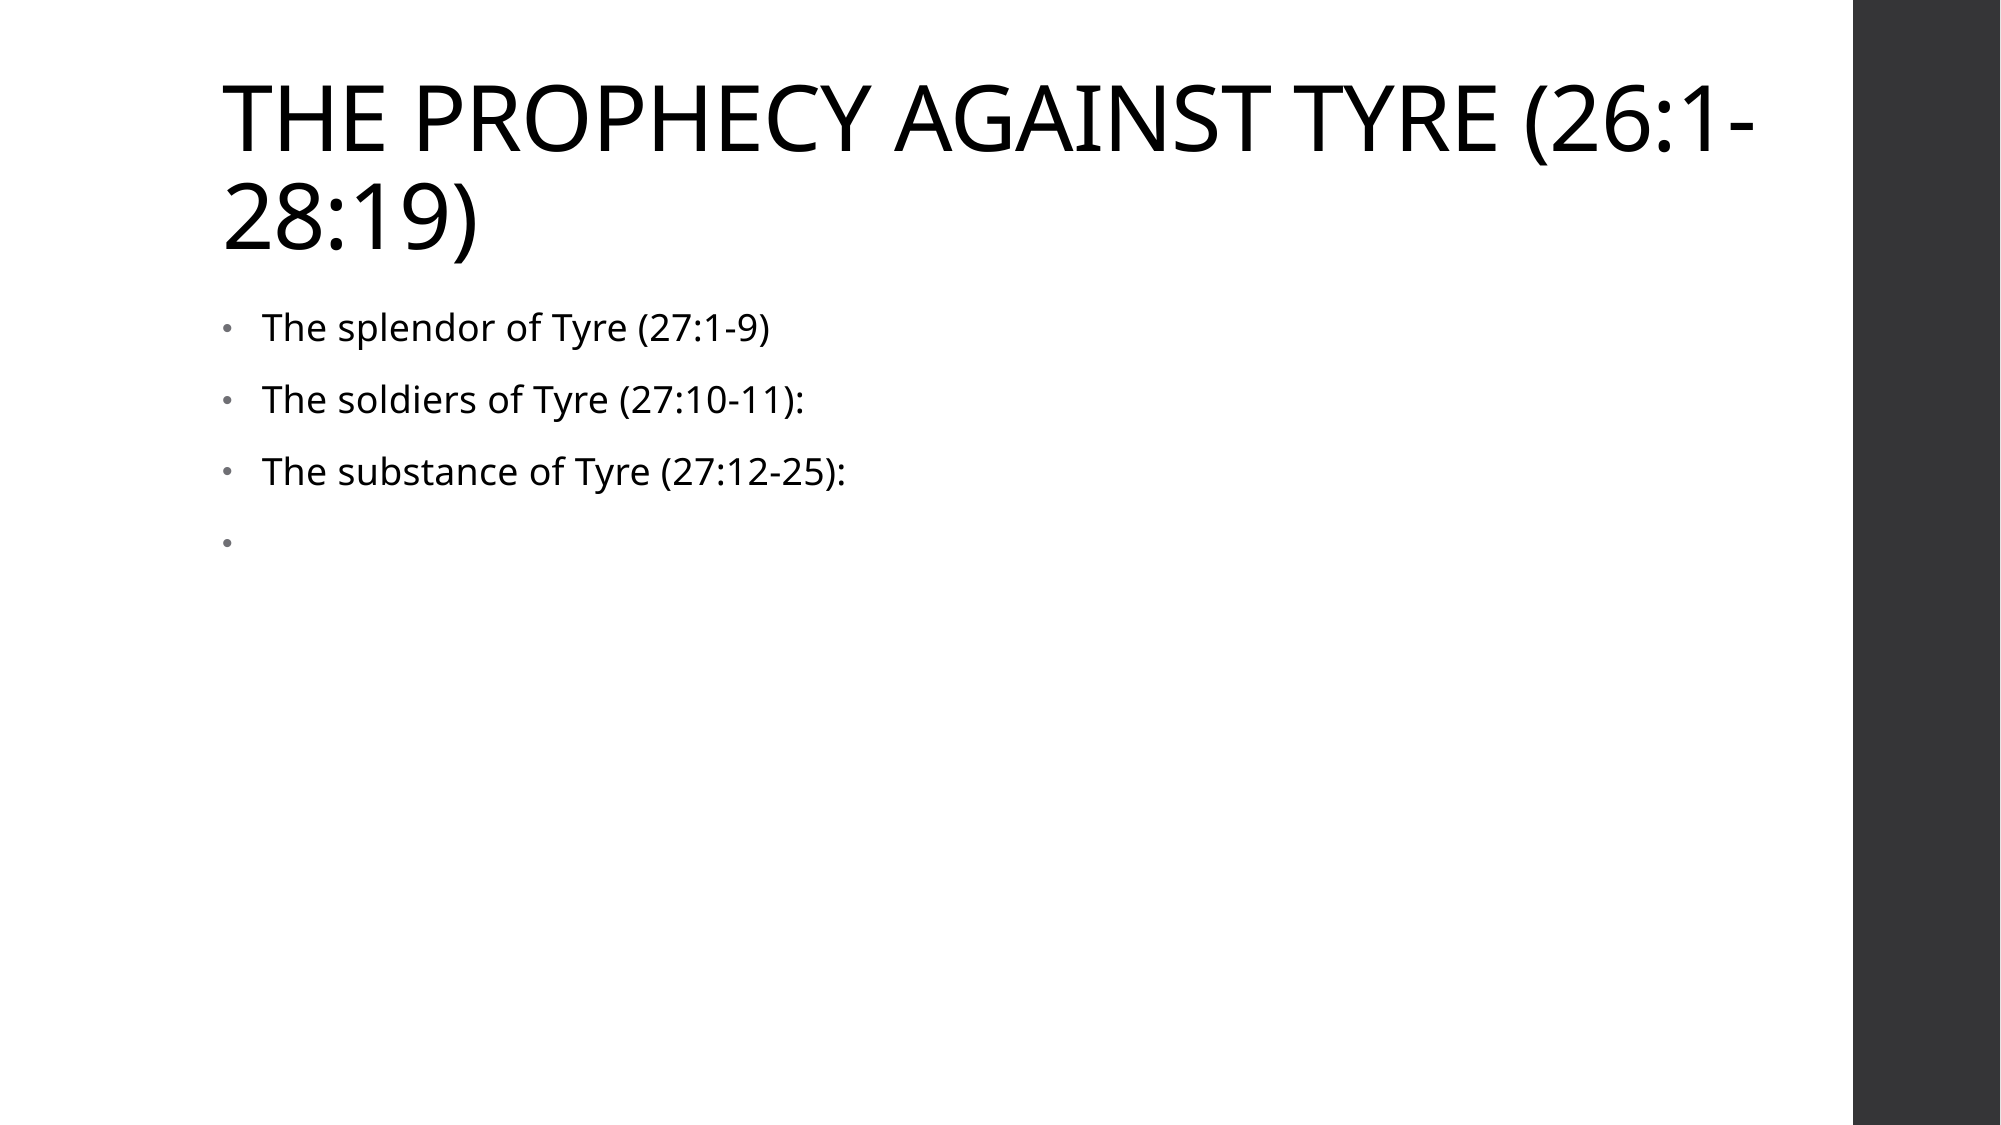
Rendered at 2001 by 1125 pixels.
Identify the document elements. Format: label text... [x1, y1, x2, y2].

title THE PROPHECY AGAINST TYRE (26:1-28:19) [206, 60, 1797, 278]
list The splendor of Tyre (27:1-9) The soldiers of Tyre (27:10-11): The substance of Tyre (27:12-25): [206, 299, 1617, 1014]
